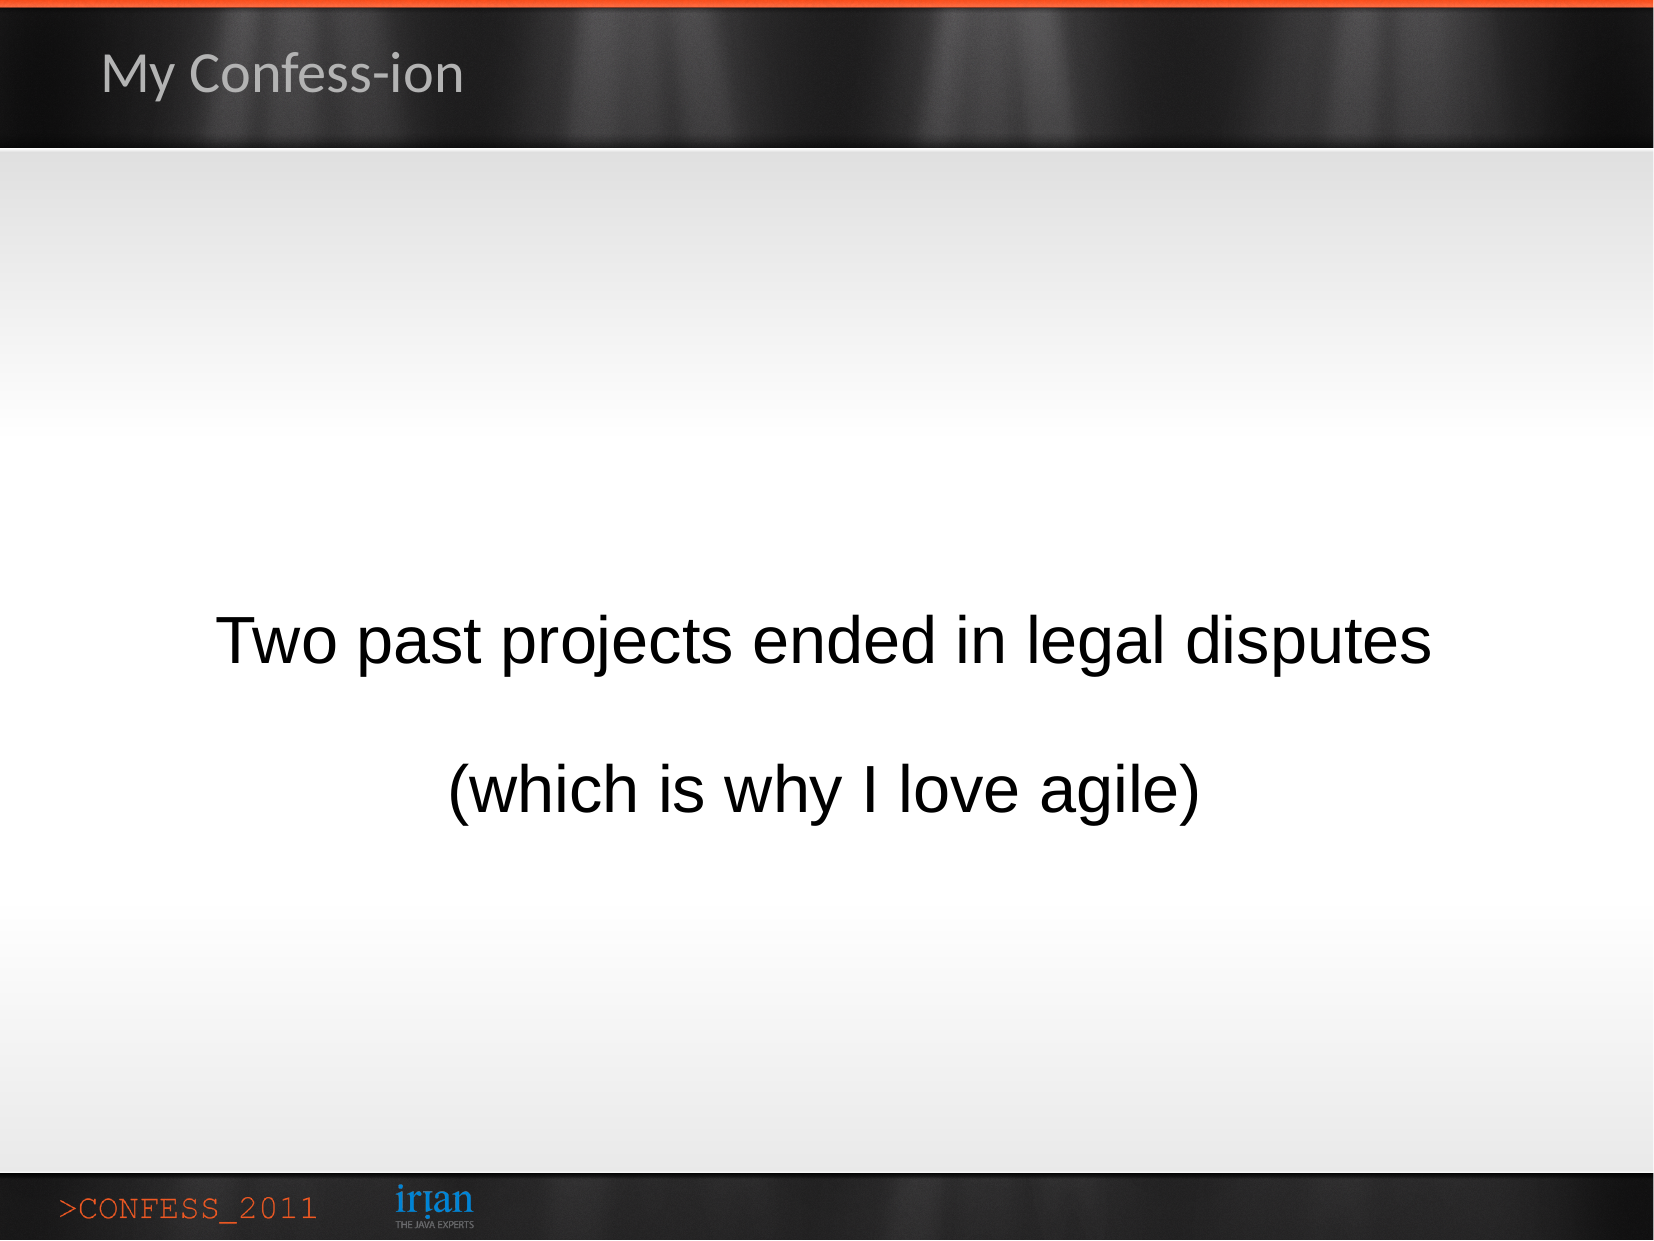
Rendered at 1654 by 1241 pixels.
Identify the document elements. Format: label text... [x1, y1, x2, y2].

title My Confess-ion [100, 6, 1589, 151]
subtitle Two past projects ended in legal disputes (which is why I love agile) [80, 305, 1570, 1125]
picture [0, 0, 1654, 1240]
